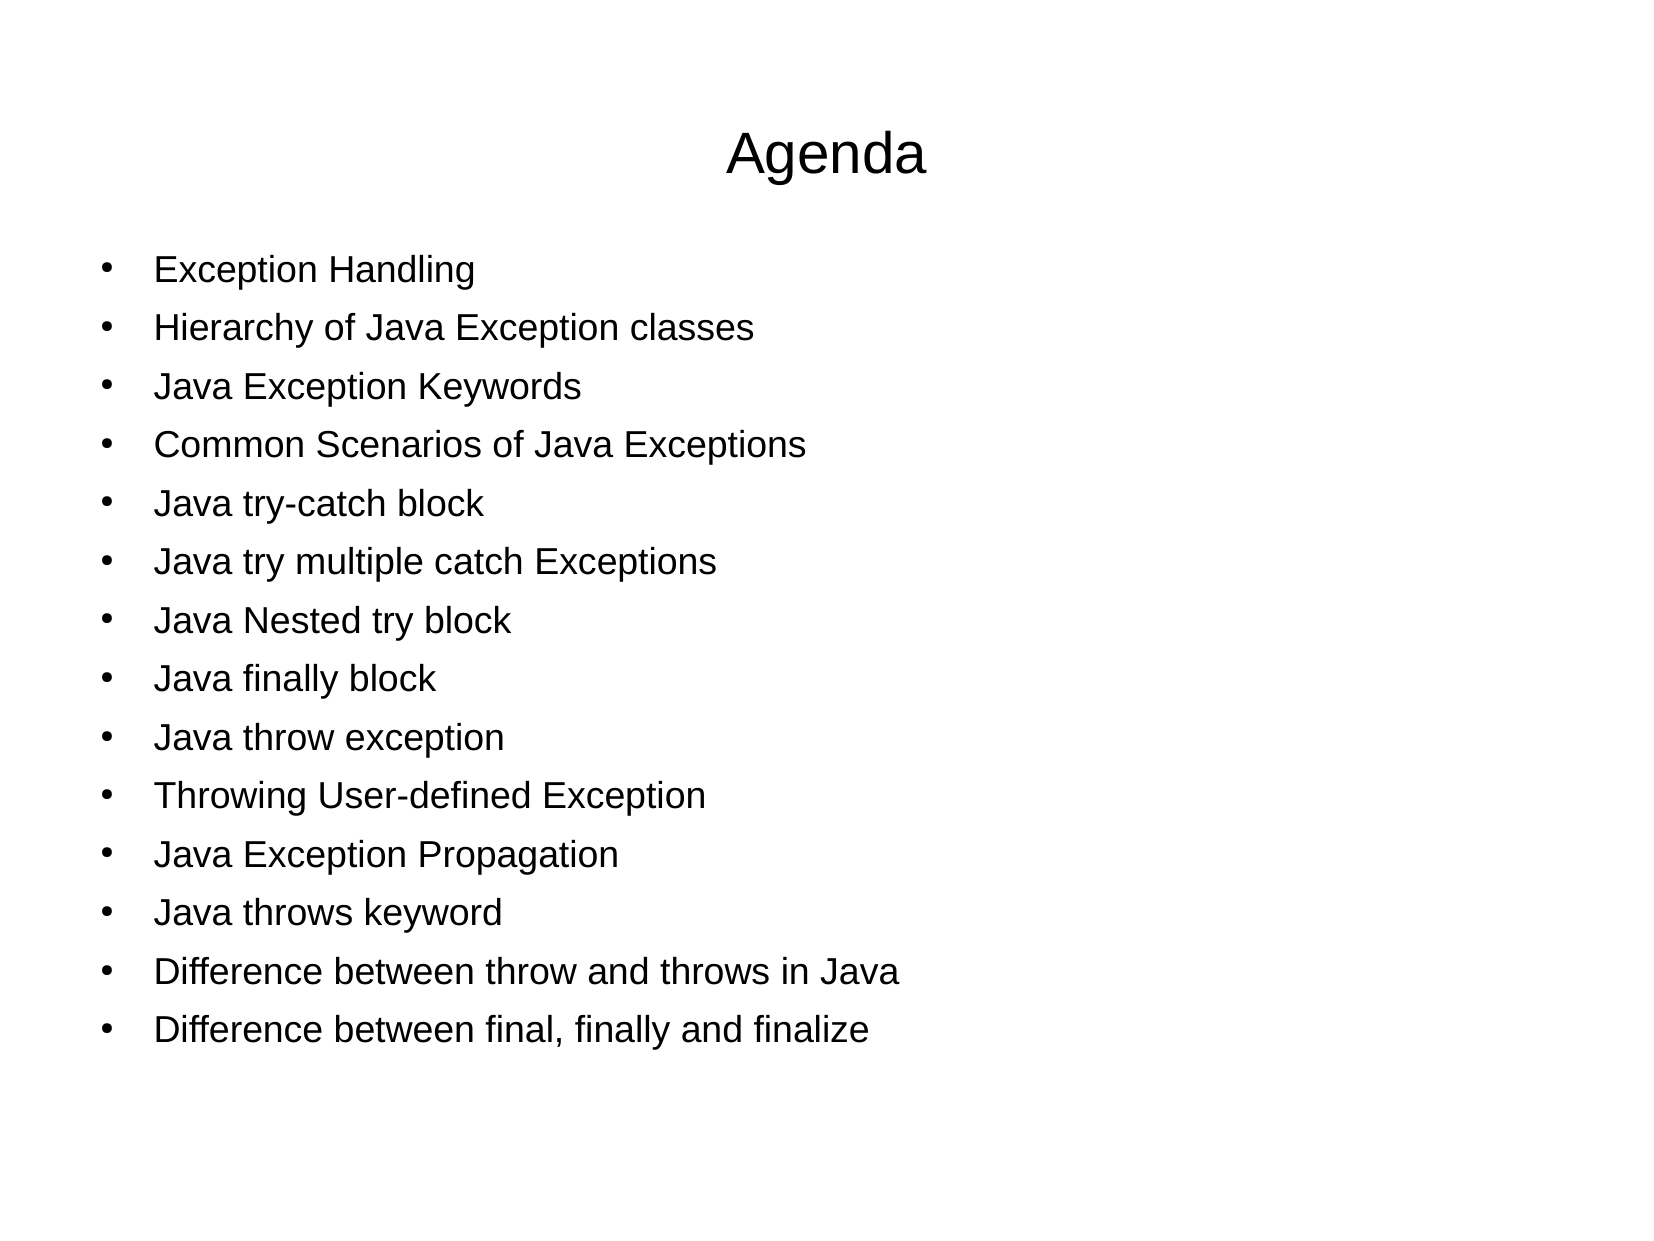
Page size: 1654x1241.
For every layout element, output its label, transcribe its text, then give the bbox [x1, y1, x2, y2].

list Exception Handling Hierarchy of Java Exception classes Java Exception Keywords Common Scenarios of Java Exceptions Java try-catch block Java try multiple catch Exceptions Java Nested try block Java finally block Java throw exception Throwing User-defined Exception Java Exception Propagation Java throws keyword Difference between throw and throws in Java Difference between final, finally and finalize [82, 248, 1619, 1104]
title Agenda [82, 49, 1571, 248]
